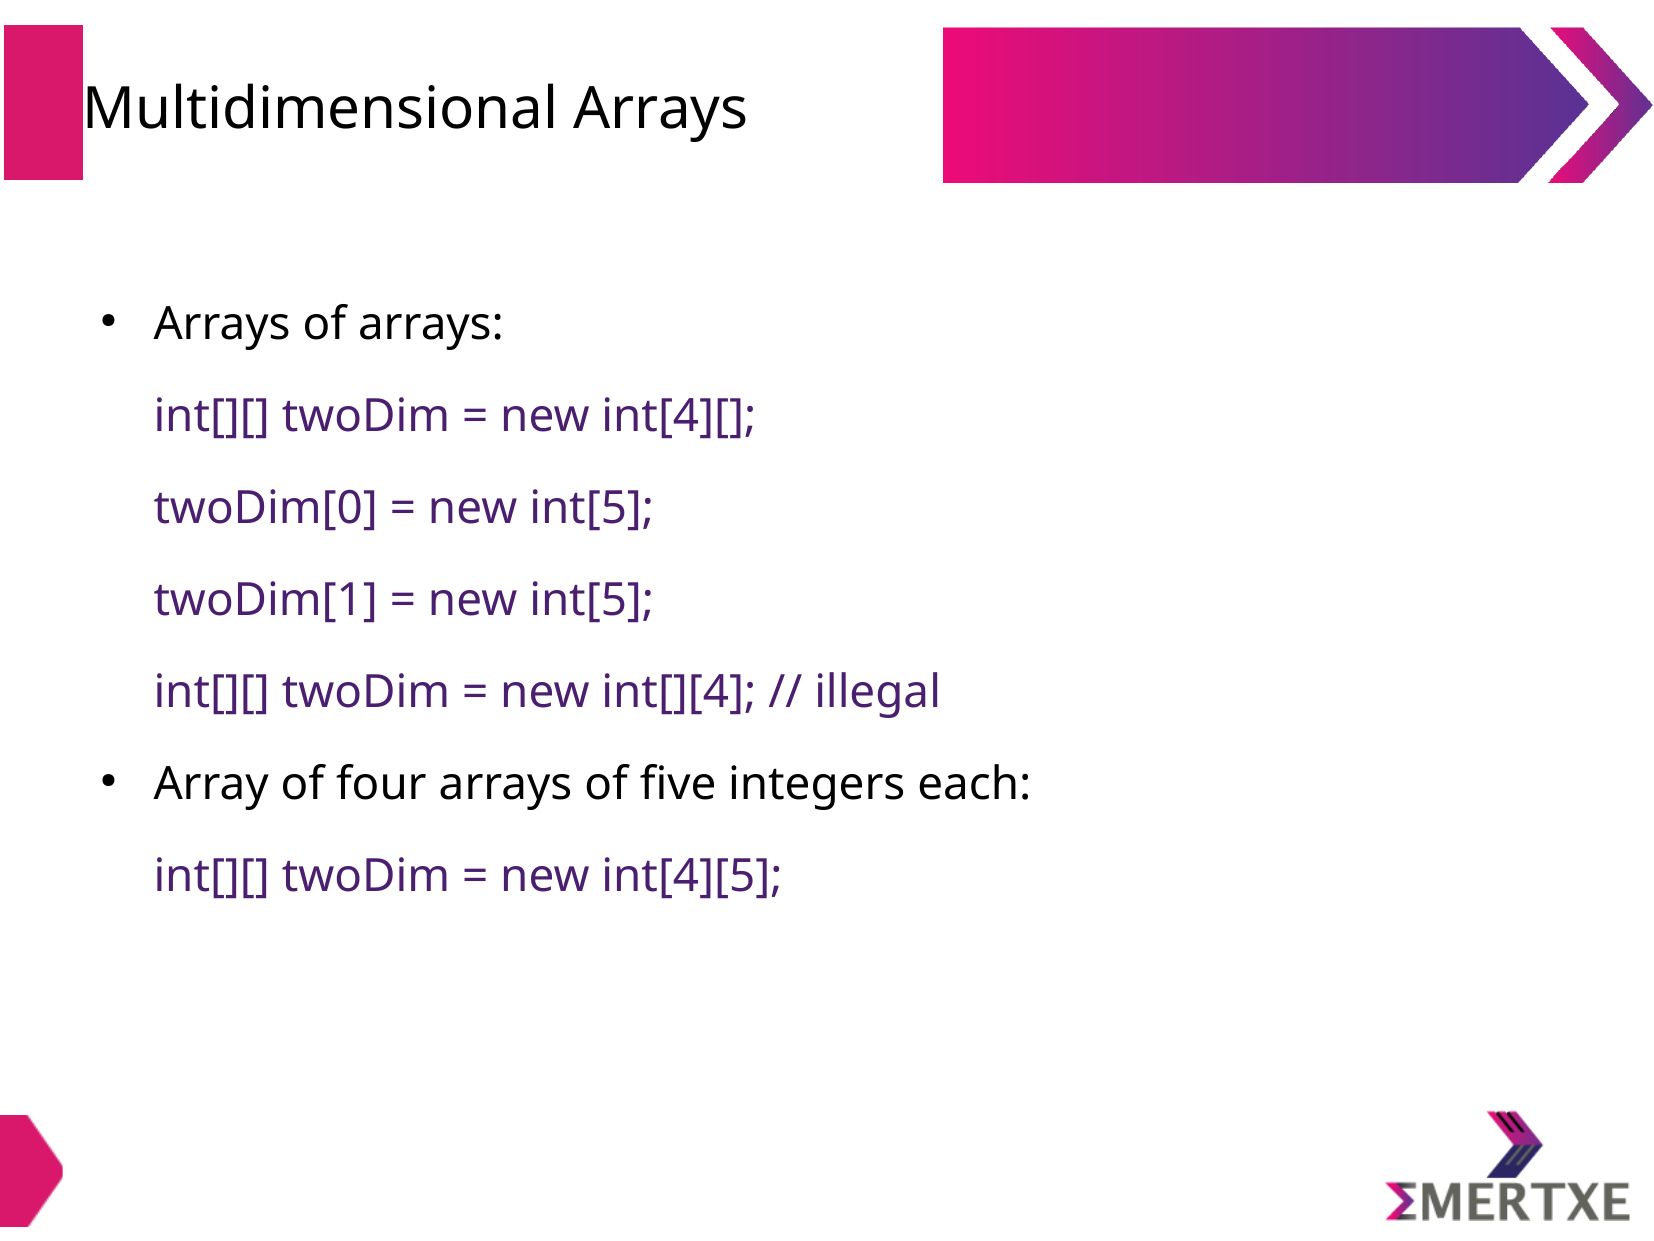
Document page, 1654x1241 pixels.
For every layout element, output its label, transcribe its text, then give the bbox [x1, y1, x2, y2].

title Multidimensional Arrays [82, 2, 1571, 210]
list Arrays of arrays: int[][] twoDim = new int[4][]; twoDim[0] = new int[5]; twoDim[1] = new int[5]; int[][] twoDim = new int[][4]; // illegal Array of four arrays of five integers each: int[][] twoDim = new int[4][5]; [82, 290, 1571, 1010]
picture [1571, 27, 1653, 183]
picture [1385, 1107, 1631, 1221]
